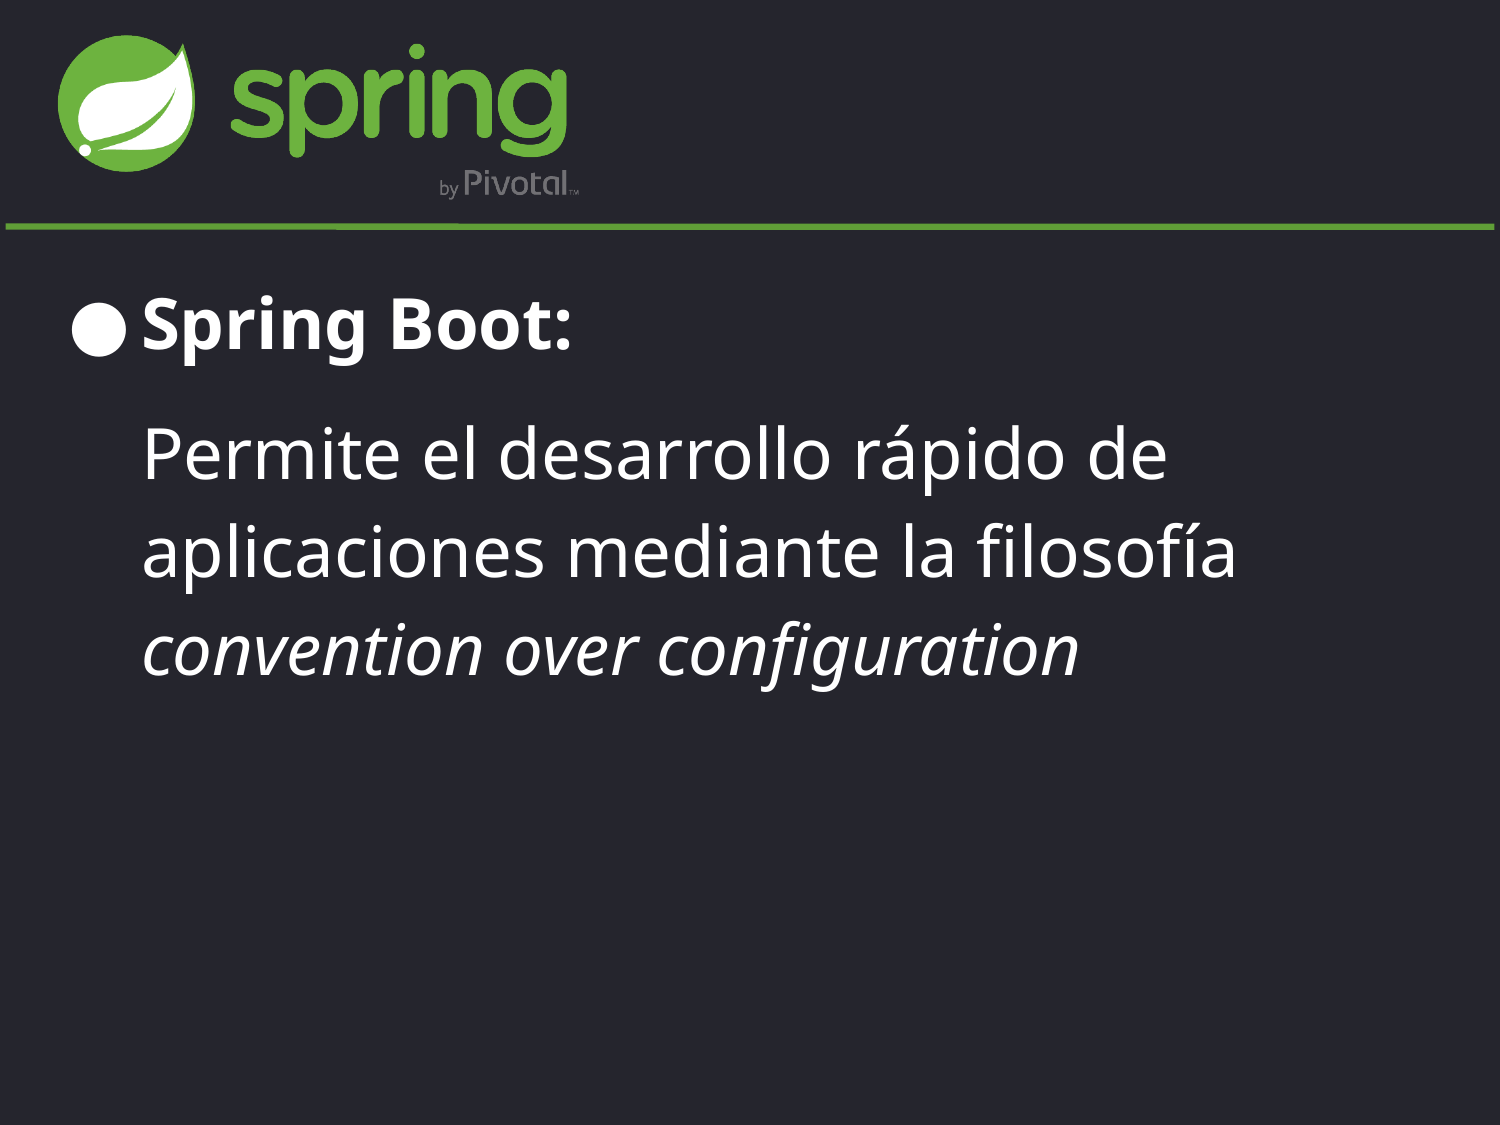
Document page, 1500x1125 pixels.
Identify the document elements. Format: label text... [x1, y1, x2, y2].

list Spring Boot: Permite el desarrollo rápido de aplicaciones mediante la filosofía convention over configuration [51, 250, 1449, 919]
picture [51, 30, 586, 203]
